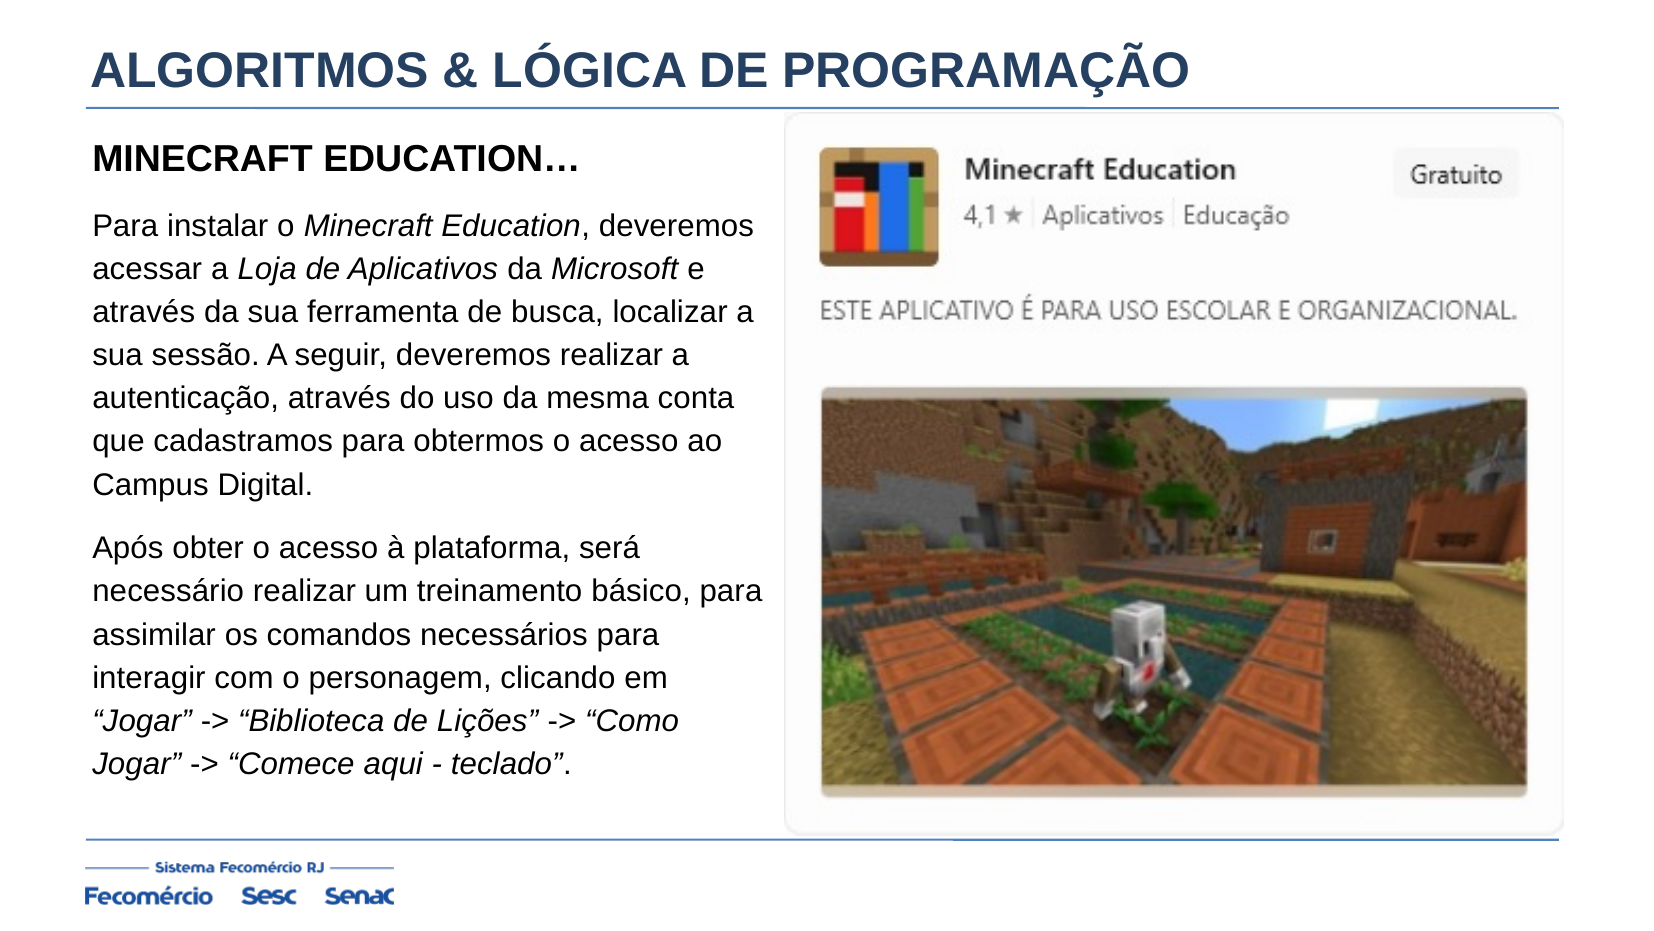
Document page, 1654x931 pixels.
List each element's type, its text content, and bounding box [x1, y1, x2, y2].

picture [784, 112, 1564, 836]
text_box ALGORITMOS & LÓGICA DE PROGRAMAÇÃO [90, 32, 1564, 104]
picture [62, 845, 416, 921]
text_box MINECRAFT EDUCATION… Para instalar o Minecraft Education, deveremos acessar a Loja de Aplicativos da Microsoft e através da sua ferramenta de busca, localizar a sua sessão. A seguir, deveremos realizar a autenticação, através do uso da mesma conta que cadastramos para obtermos o acesso ao Campus Digital. Após obter o acesso à plataforma, será necessário realizar um treinamento básico, para assimilar os comandos necessários para interagir com o personagem, clicando em “Jogar” -> “Biblioteca de Lições” -> “Como Jogar” -> “Comece aqui - teclado”. [77, 112, 784, 836]
